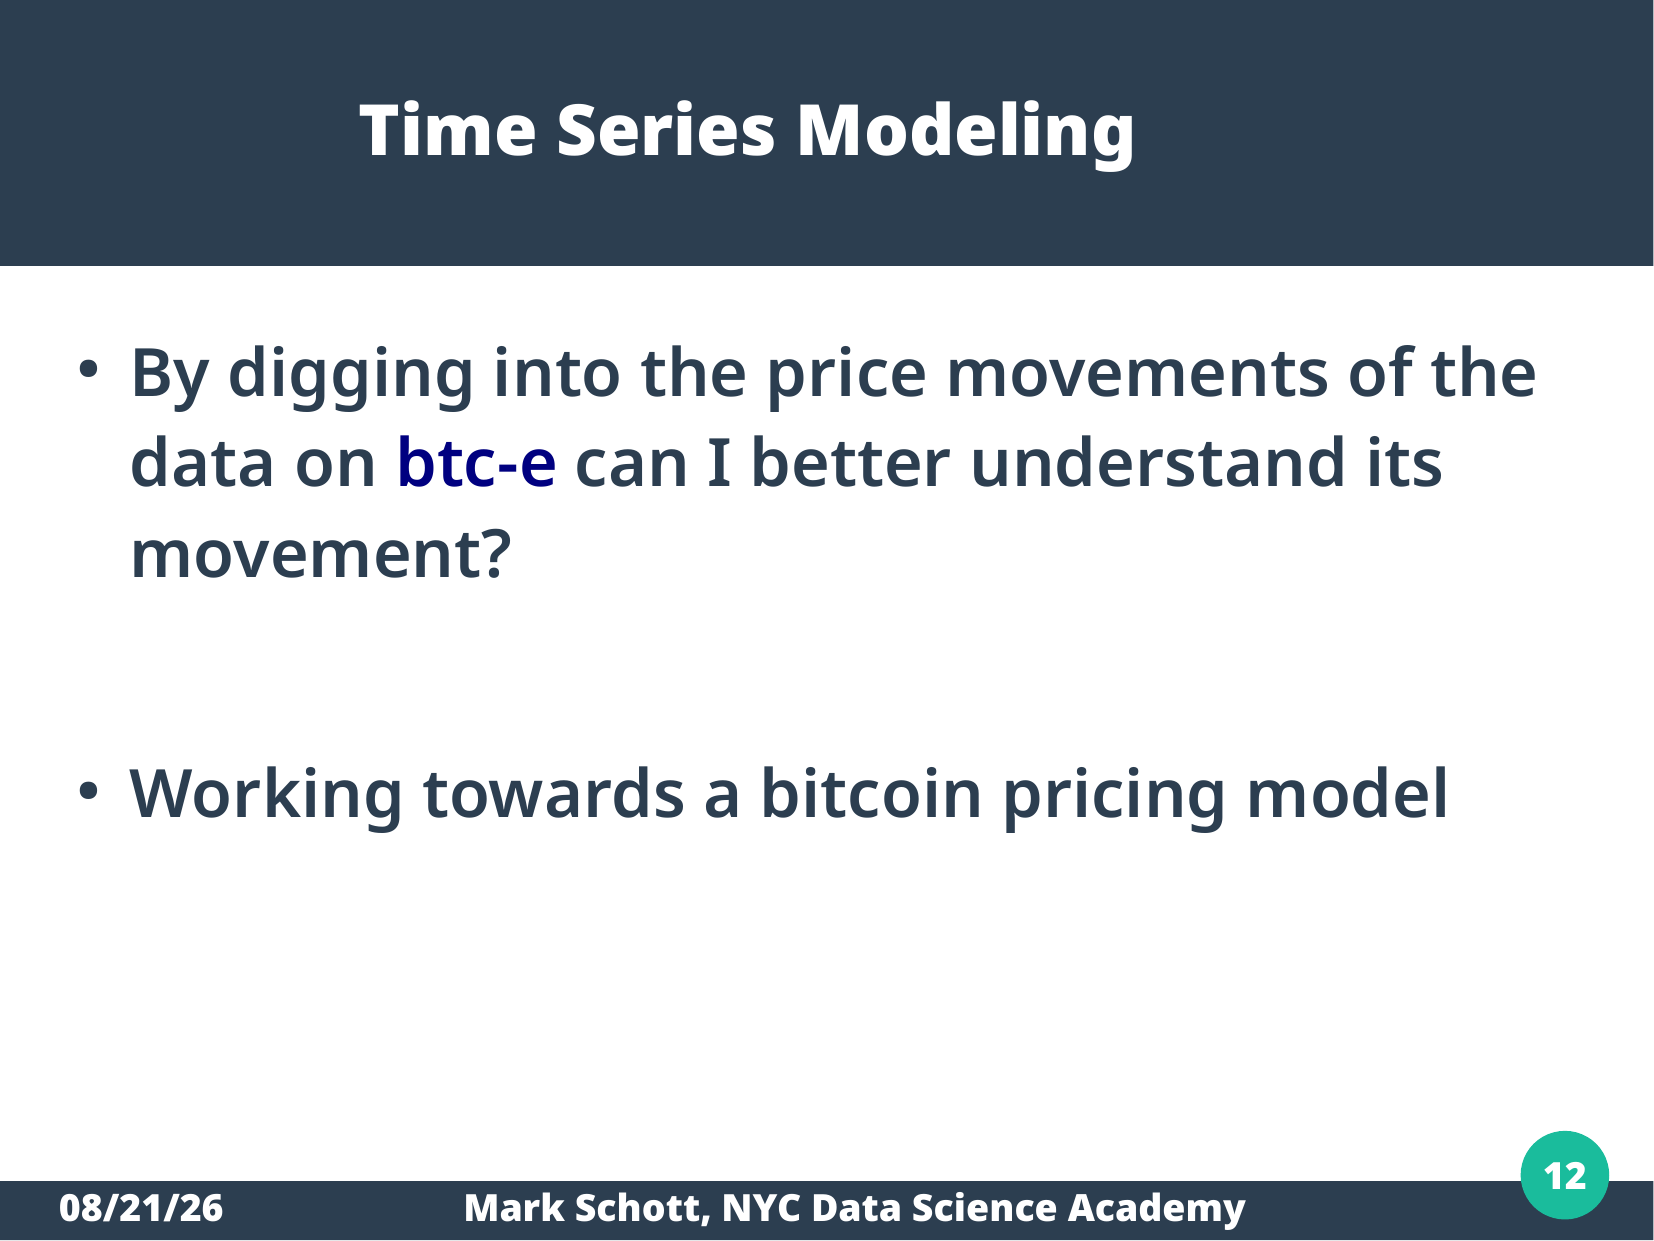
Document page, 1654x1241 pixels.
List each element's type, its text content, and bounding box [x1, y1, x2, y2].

list By digging into the price movements of the data on btc-e can I better understand its movement? Working towards a bitcoin pricing model [58, 324, 1595, 1152]
title Time Series Modeling [58, 49, 1595, 207]
